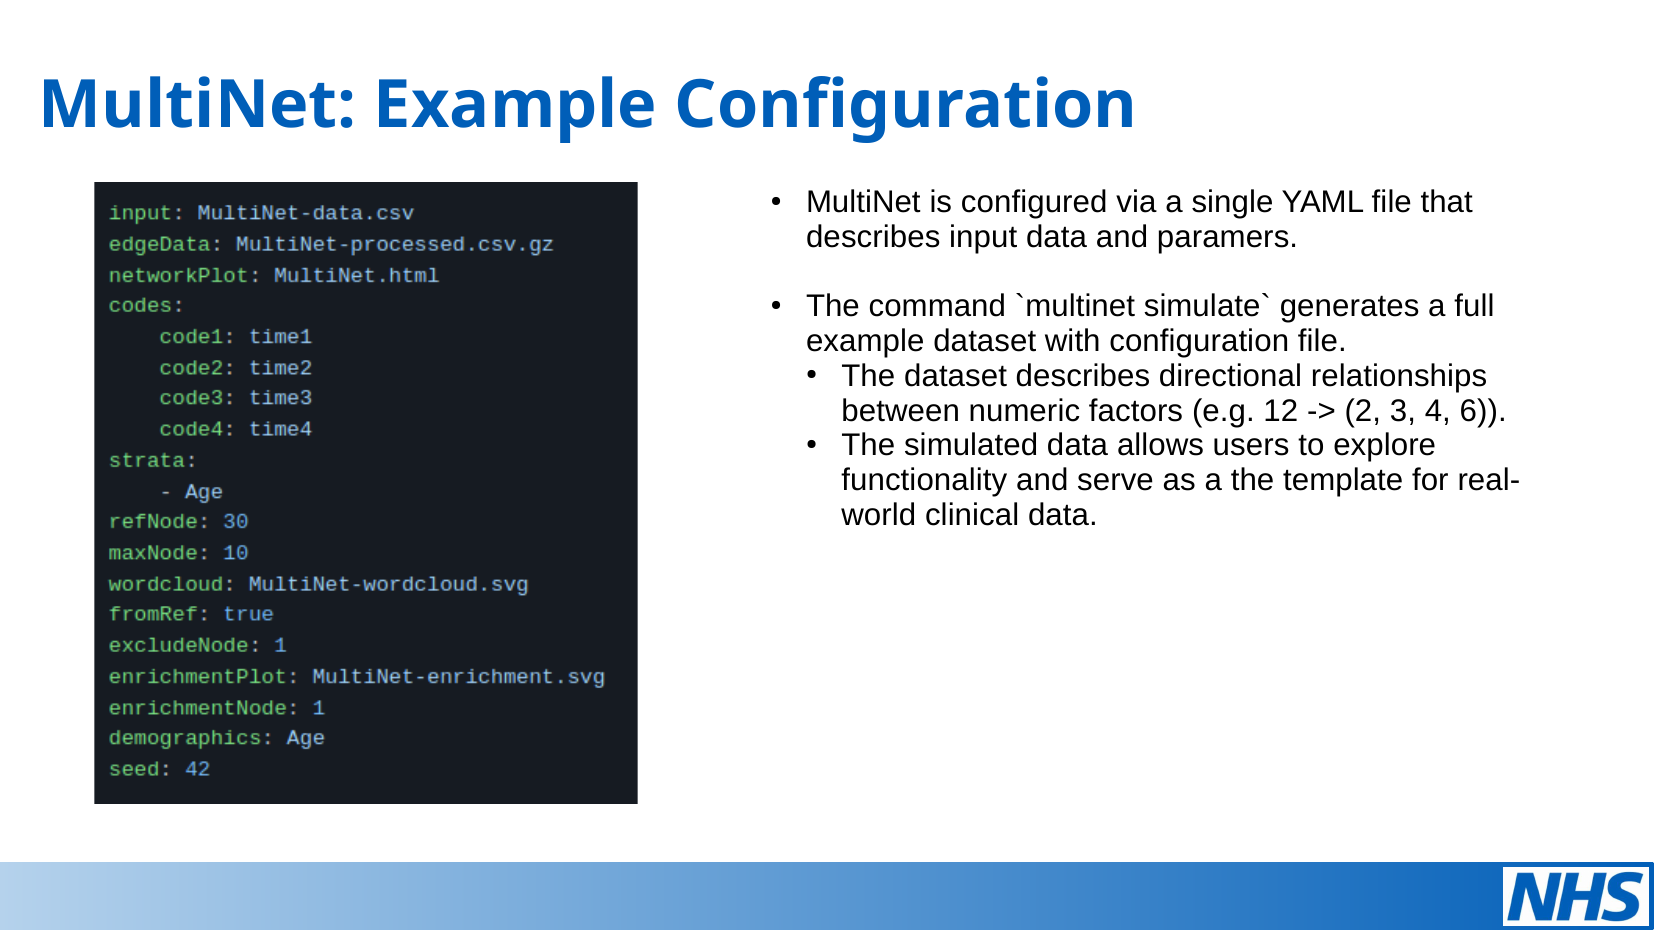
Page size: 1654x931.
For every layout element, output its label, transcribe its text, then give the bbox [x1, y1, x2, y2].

text_box [0, 862, 1654, 930]
text_box MultiNet: Example Configuration [23, 15, 1630, 196]
picture [94, 182, 638, 804]
picture [1503, 867, 1649, 926]
text_box MultiNet is configured via a single YAML file that describes input data and paramers. The command `multinet simulate` generates a full example dataset with configuration file. The dataset describes directional relationships between numeric factors (e.g. 12 -> (2, 3, 4, 6)). The simulated data allows users to explore functionality and serve as a the template for real-world clinical data. [755, 177, 1560, 852]
